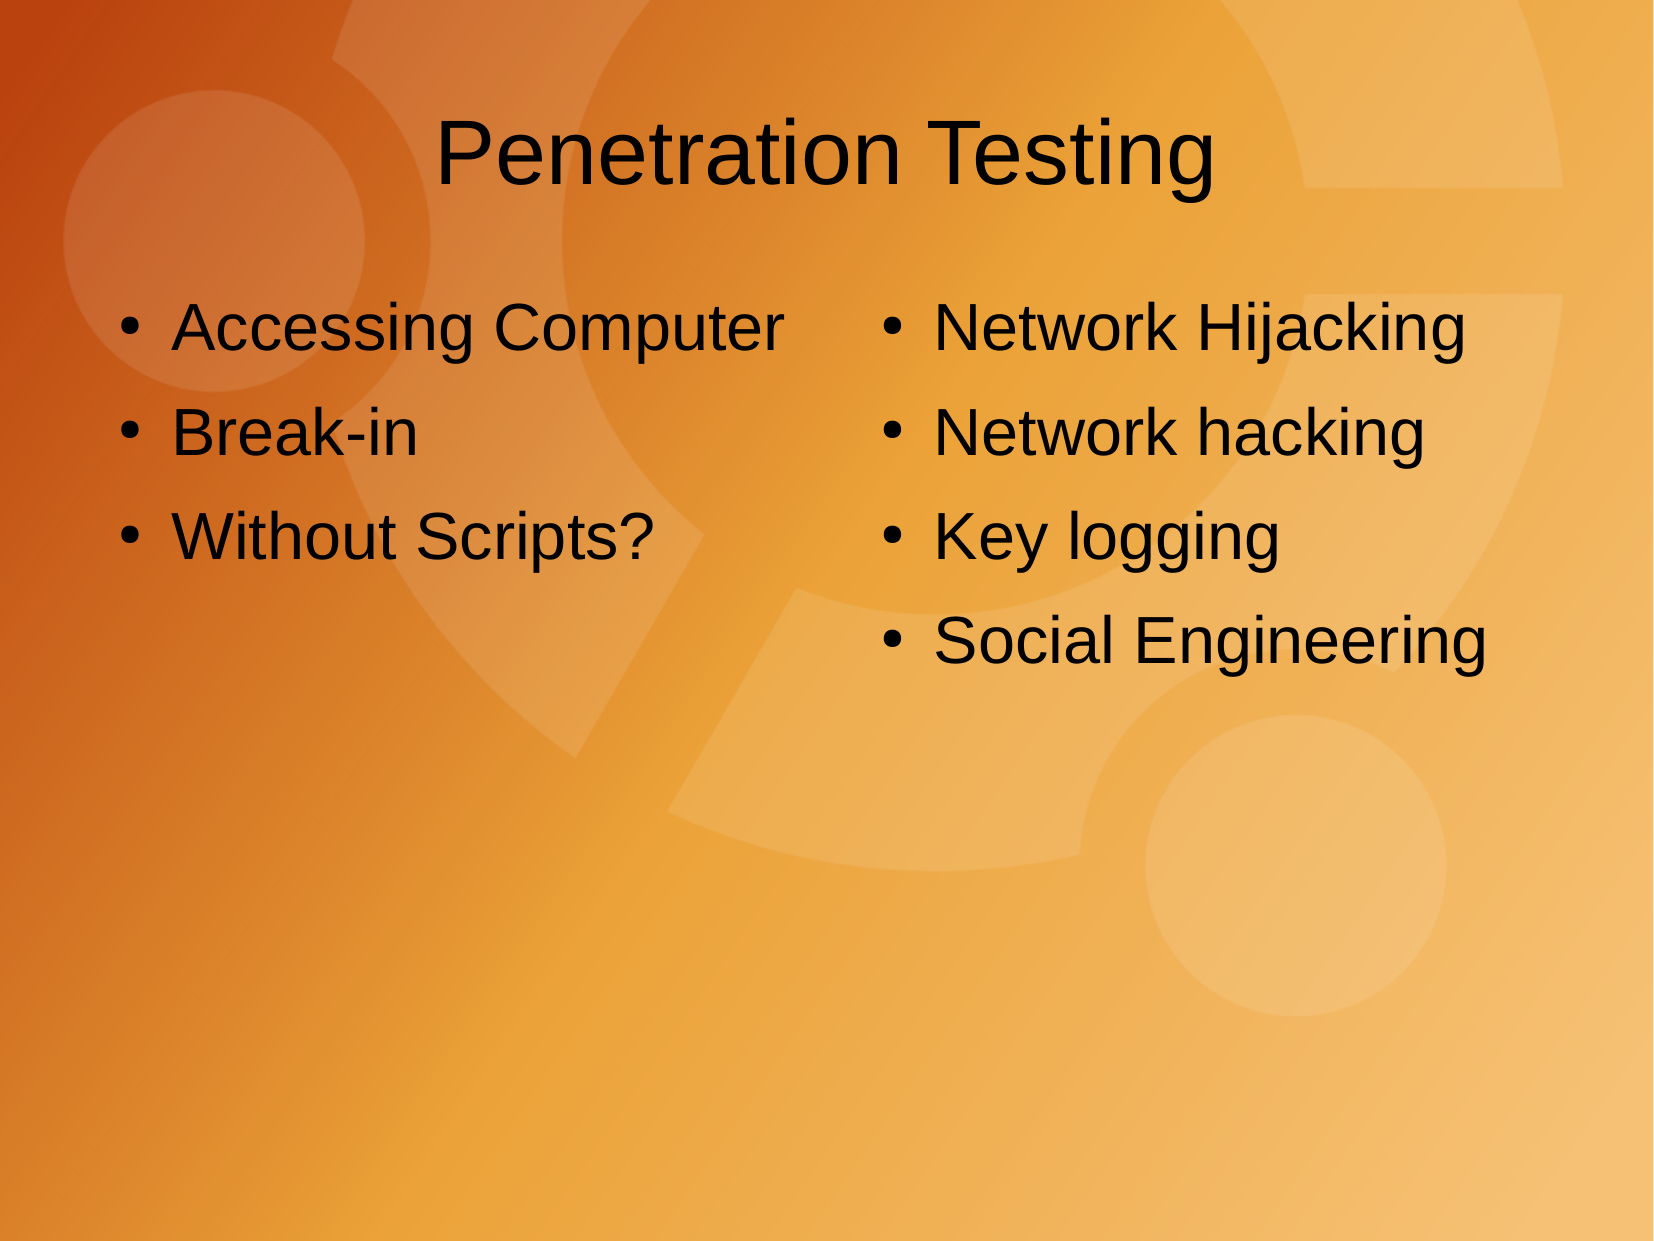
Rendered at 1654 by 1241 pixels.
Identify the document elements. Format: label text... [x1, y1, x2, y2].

picture [0, 0, 1654, 1241]
list Accessing Computer Break-in Without Scripts? [82, 290, 809, 1010]
list Network Hijacking Network hacking Key logging Social Engineering [845, 290, 1572, 1010]
title Penetration Testing [82, 49, 1571, 257]
